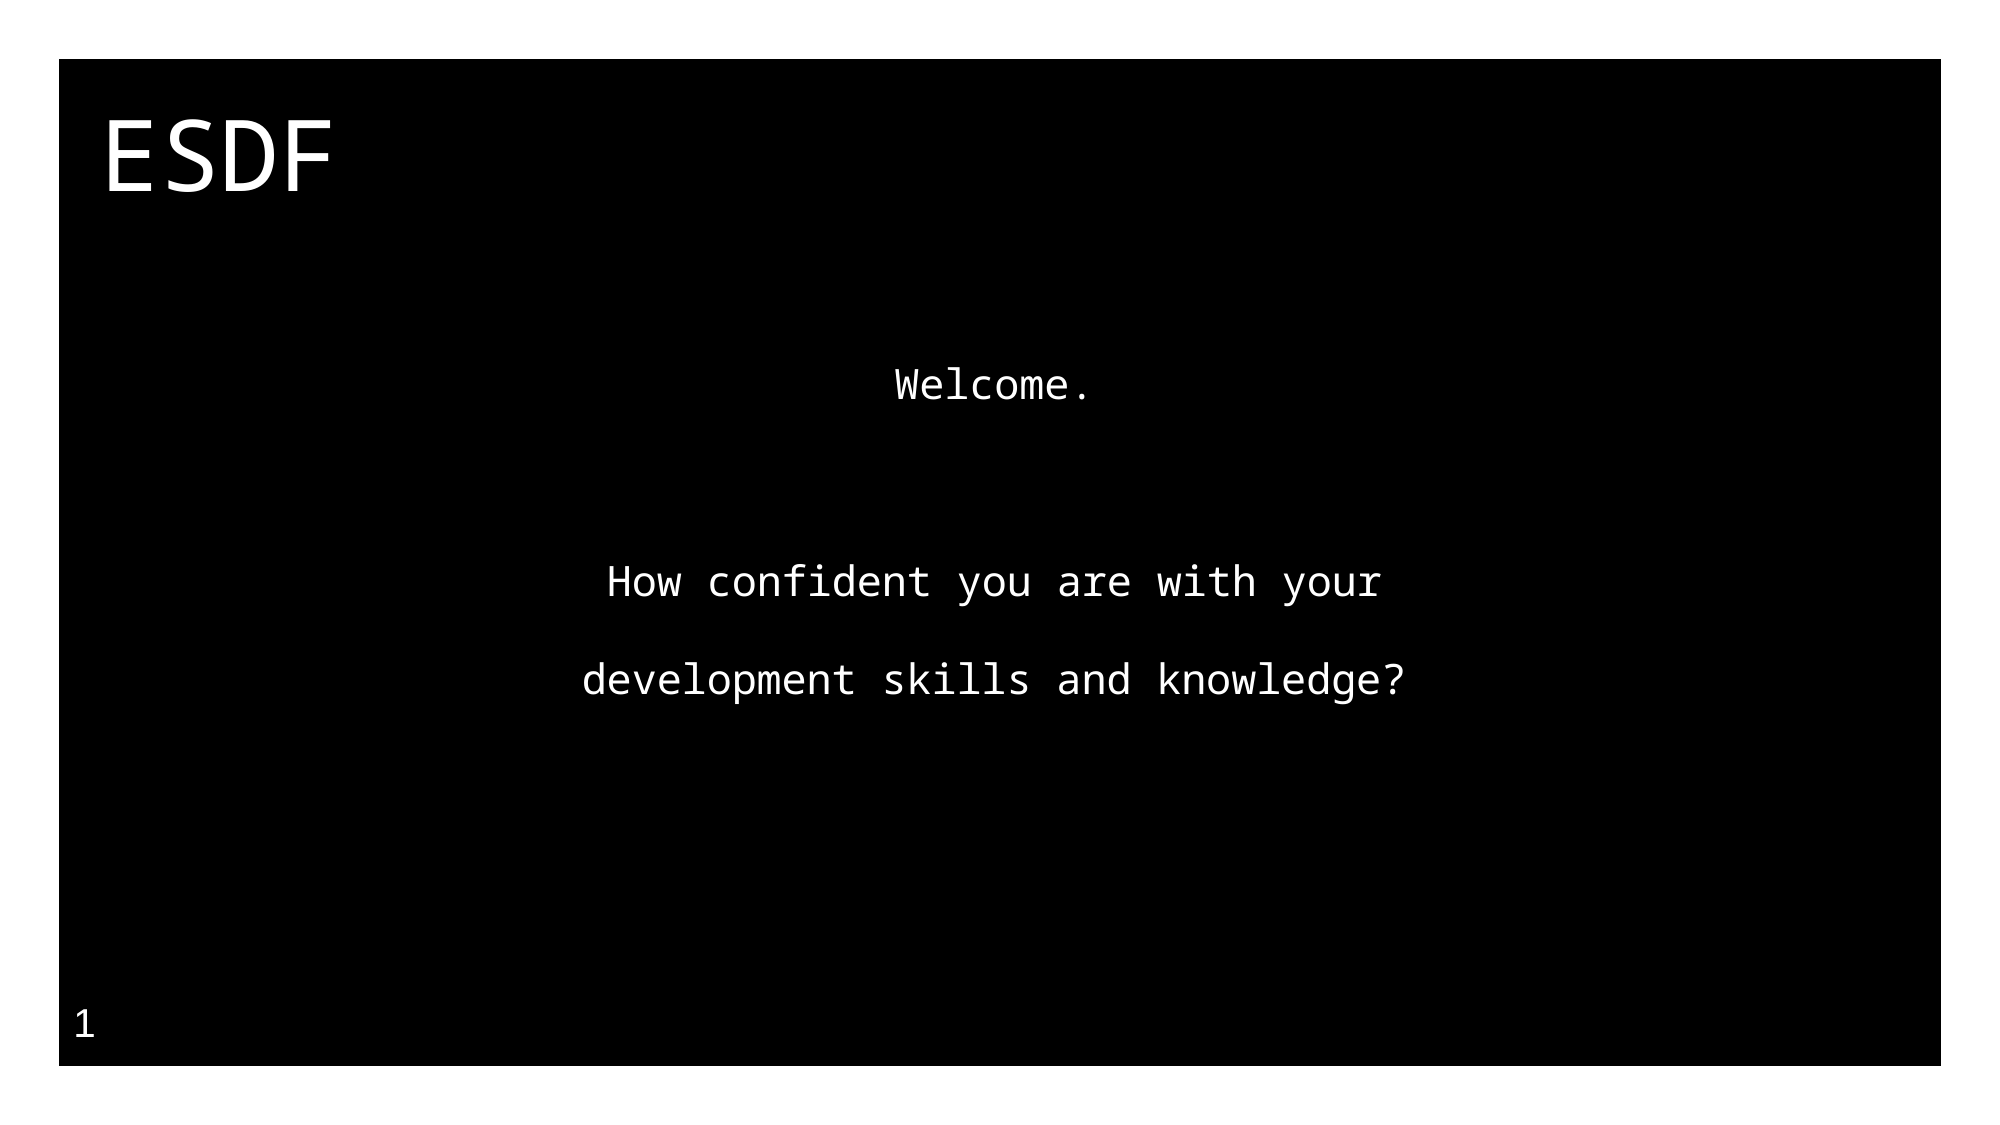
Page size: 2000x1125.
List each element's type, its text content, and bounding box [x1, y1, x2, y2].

text_box 1 [58, 992, 773, 1070]
subtitle Welcome. How confident you are with your development skills and knowledge? [546, 96, 1443, 989]
title ESDF [100, 0, 515, 396]
